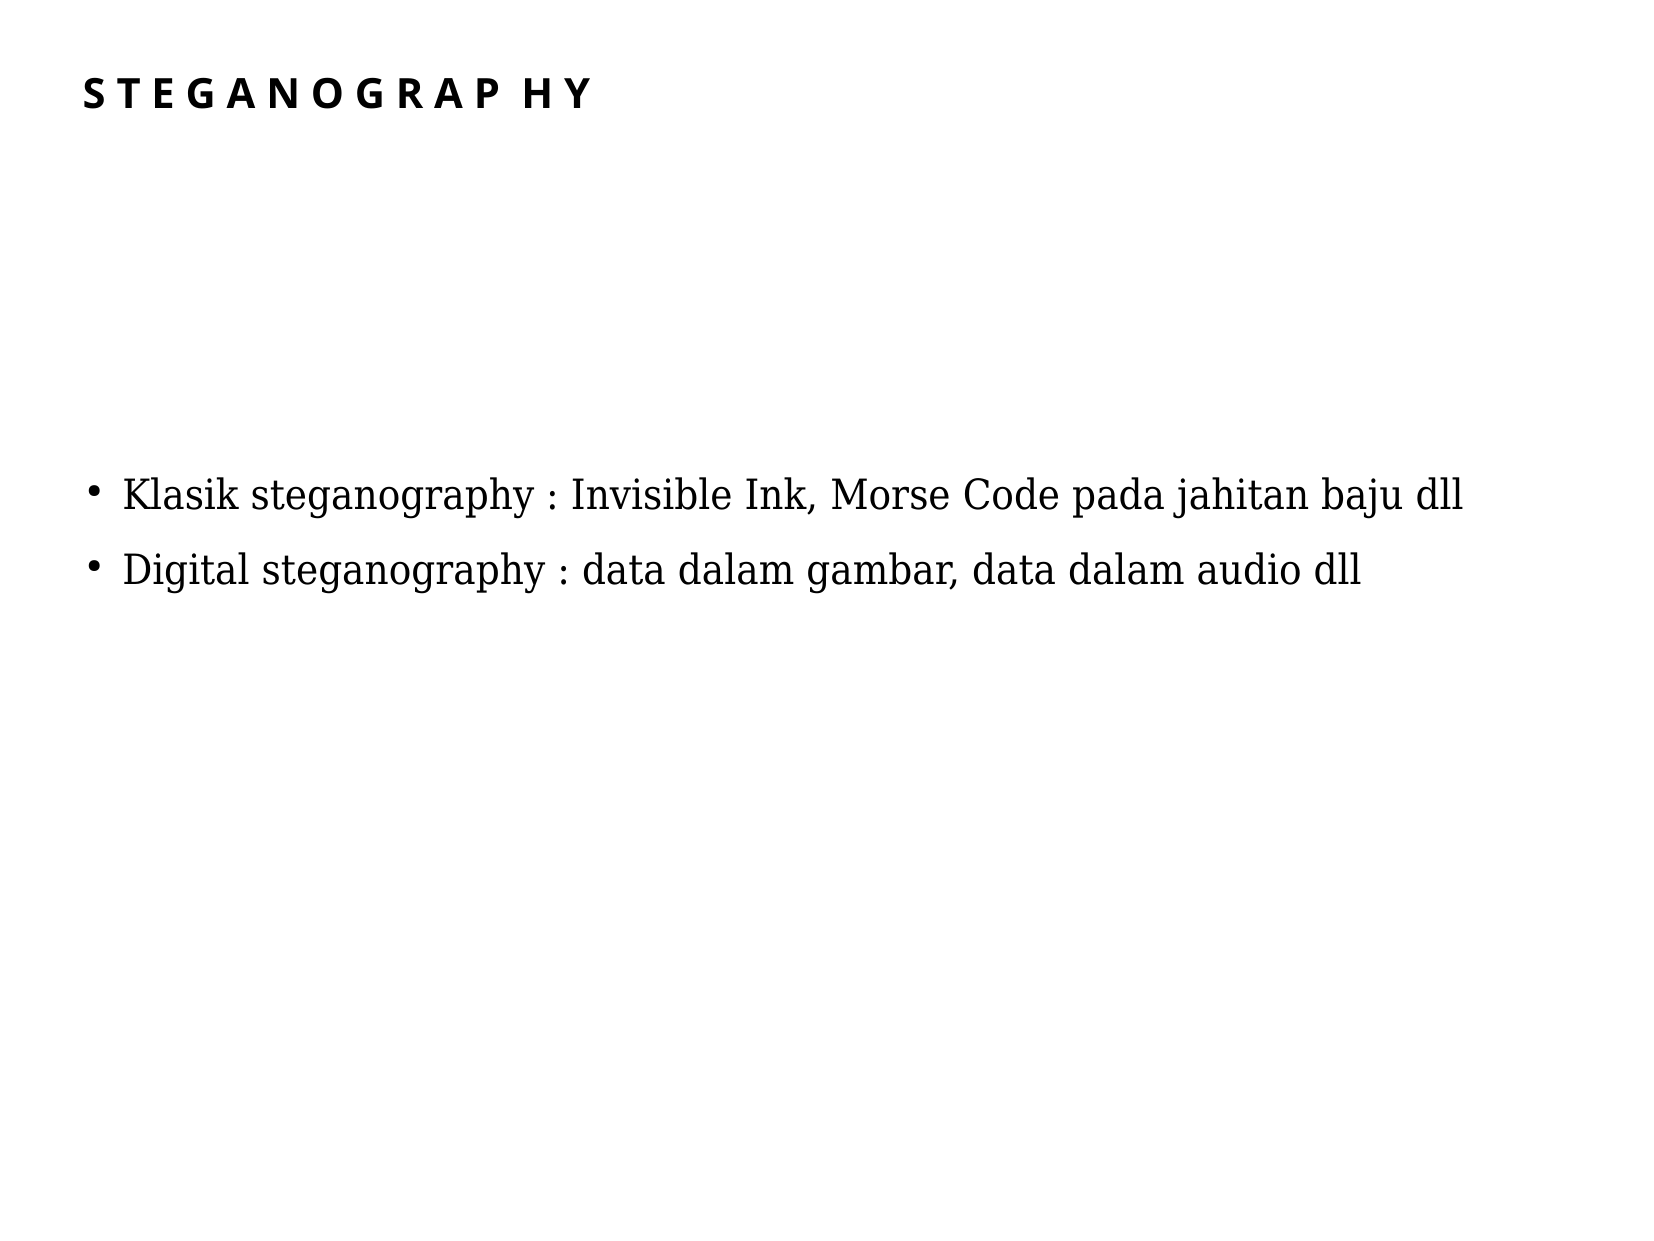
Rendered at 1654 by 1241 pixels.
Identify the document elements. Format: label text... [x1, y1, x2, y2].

text_box Klasik steganography : Invisible Ink, Morse Code pada jahitan baju dll Digital steganography : data dalam gambar, data dalam audio dll [86, 210, 1575, 826]
text_box S T E G A N O G R A P H Y [82, 49, 1571, 135]
